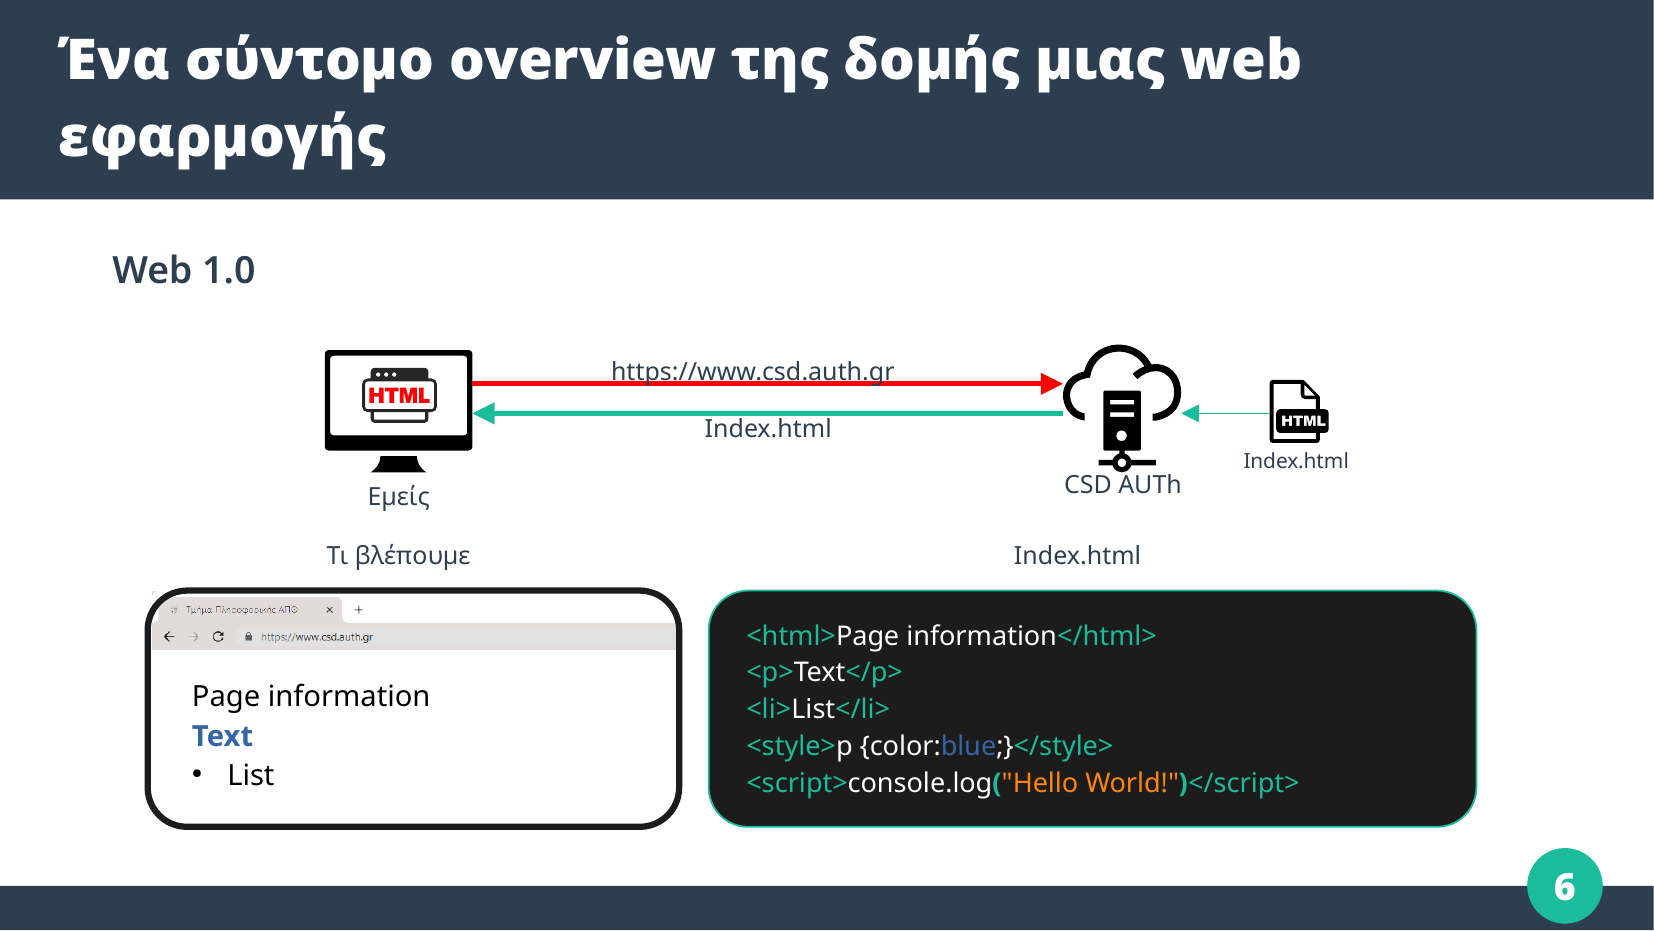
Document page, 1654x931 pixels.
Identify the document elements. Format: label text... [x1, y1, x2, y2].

text_box [1470, 608, 1477, 809]
picture [1269, 379, 1329, 437]
text_box Index.html [517, 404, 1020, 451]
picture [152, 591, 176, 610]
title Ένα σύντομο overview της δομής μιας web εφαρμογής [59, 37, 1595, 156]
picture [324, 350, 473, 472]
text_box CSD AUTh [872, 460, 1375, 508]
text_box Index.html [1045, 437, 1548, 484]
text_box [147, 590, 680, 827]
text_box Index.html [826, 531, 1329, 578]
picture [1062, 344, 1182, 437]
picture [651, 591, 680, 627]
text_box <html>Page information</html> <p>Text</p> <li>List</li> <style>p {color:blue;}</style> <script>console.log("Hello World!")</script> [731, 604, 1470, 813]
list Web 1.0 [59, 243, 1595, 296]
text_box https://www.csd.auth.gr [501, 347, 1004, 394]
text_box Τι βλέπουμε [147, 531, 650, 578]
text_box [708, 590, 1467, 827]
text_box Εμείς [147, 472, 650, 519]
